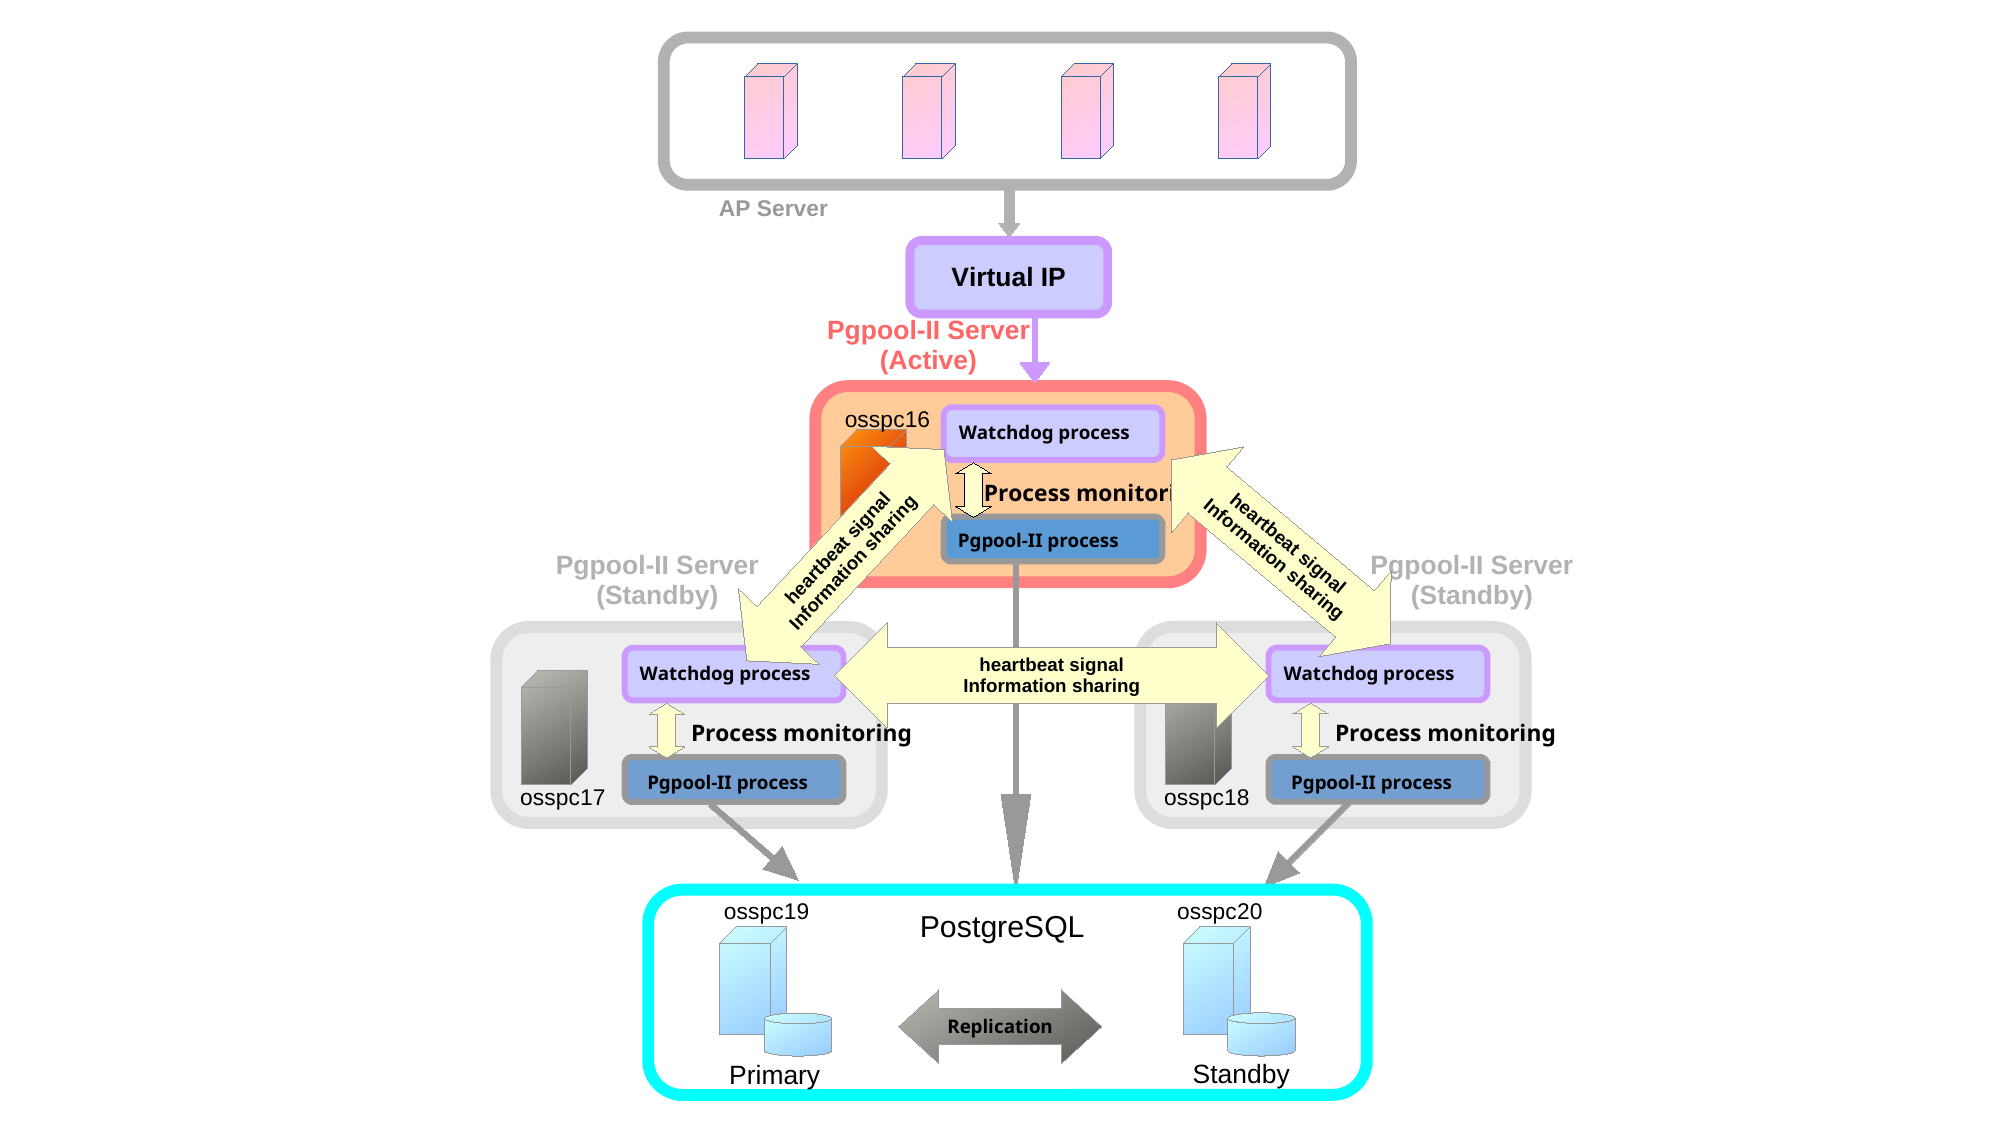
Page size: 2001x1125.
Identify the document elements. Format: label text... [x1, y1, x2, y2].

text_box Primary [715, 1053, 835, 1098]
text_box Pgpool-II process [633, 762, 803, 802]
text_box osspc18 [1150, 778, 1264, 819]
text_box Process monitoring [970, 470, 1171, 514]
text_box [1142, 626, 1216, 647]
text_box Pgpool-II Server (Standby) [541, 544, 774, 619]
text_box Watchdog process [626, 653, 800, 692]
text_box [1183, 926, 1296, 1053]
text_box [1218, 63, 1271, 159]
text_box heartbeat signal Information sharing [834, 622, 1269, 728]
text_box [1001, 704, 1031, 883]
text_box osspc19 [710, 892, 823, 933]
text_box [496, 626, 882, 881]
text_box Watchdog process [1270, 653, 1444, 692]
text_box [1140, 626, 1526, 883]
text_box [719, 933, 832, 1053]
text_box Watchdog process [945, 413, 1119, 452]
text_box Process monitoring [1321, 710, 1535, 754]
text_box [998, 183, 1020, 237]
text_box Pgpool-II process [1277, 762, 1447, 802]
text_box [744, 63, 798, 159]
text_box Pgpool-II Server (Active) [813, 309, 1046, 385]
text_box Virtual IP [909, 240, 1108, 315]
text_box Pgpool-II process [944, 520, 1114, 560]
text_box heartbeat signal Information sharing [738, 446, 953, 665]
text_box Standby [1179, 1053, 1305, 1098]
text_box osspc16 [831, 400, 946, 440]
text_box [815, 386, 1201, 647]
text_box Process monitoring [677, 710, 891, 755]
text_box [902, 63, 956, 159]
text_box heartbeat signal Information sharing [1171, 446, 1392, 657]
text_box [1020, 314, 1050, 383]
text_box Pgpool-II Server (Standby) [1355, 544, 1588, 619]
text_box osspc20 [1163, 892, 1277, 933]
text_box PostgreSQL [906, 896, 1178, 969]
text_box osspc17 [506, 778, 620, 819]
text_box [1061, 63, 1114, 159]
text_box Replication [898, 989, 1102, 1064]
text_box AP Server [705, 189, 925, 233]
